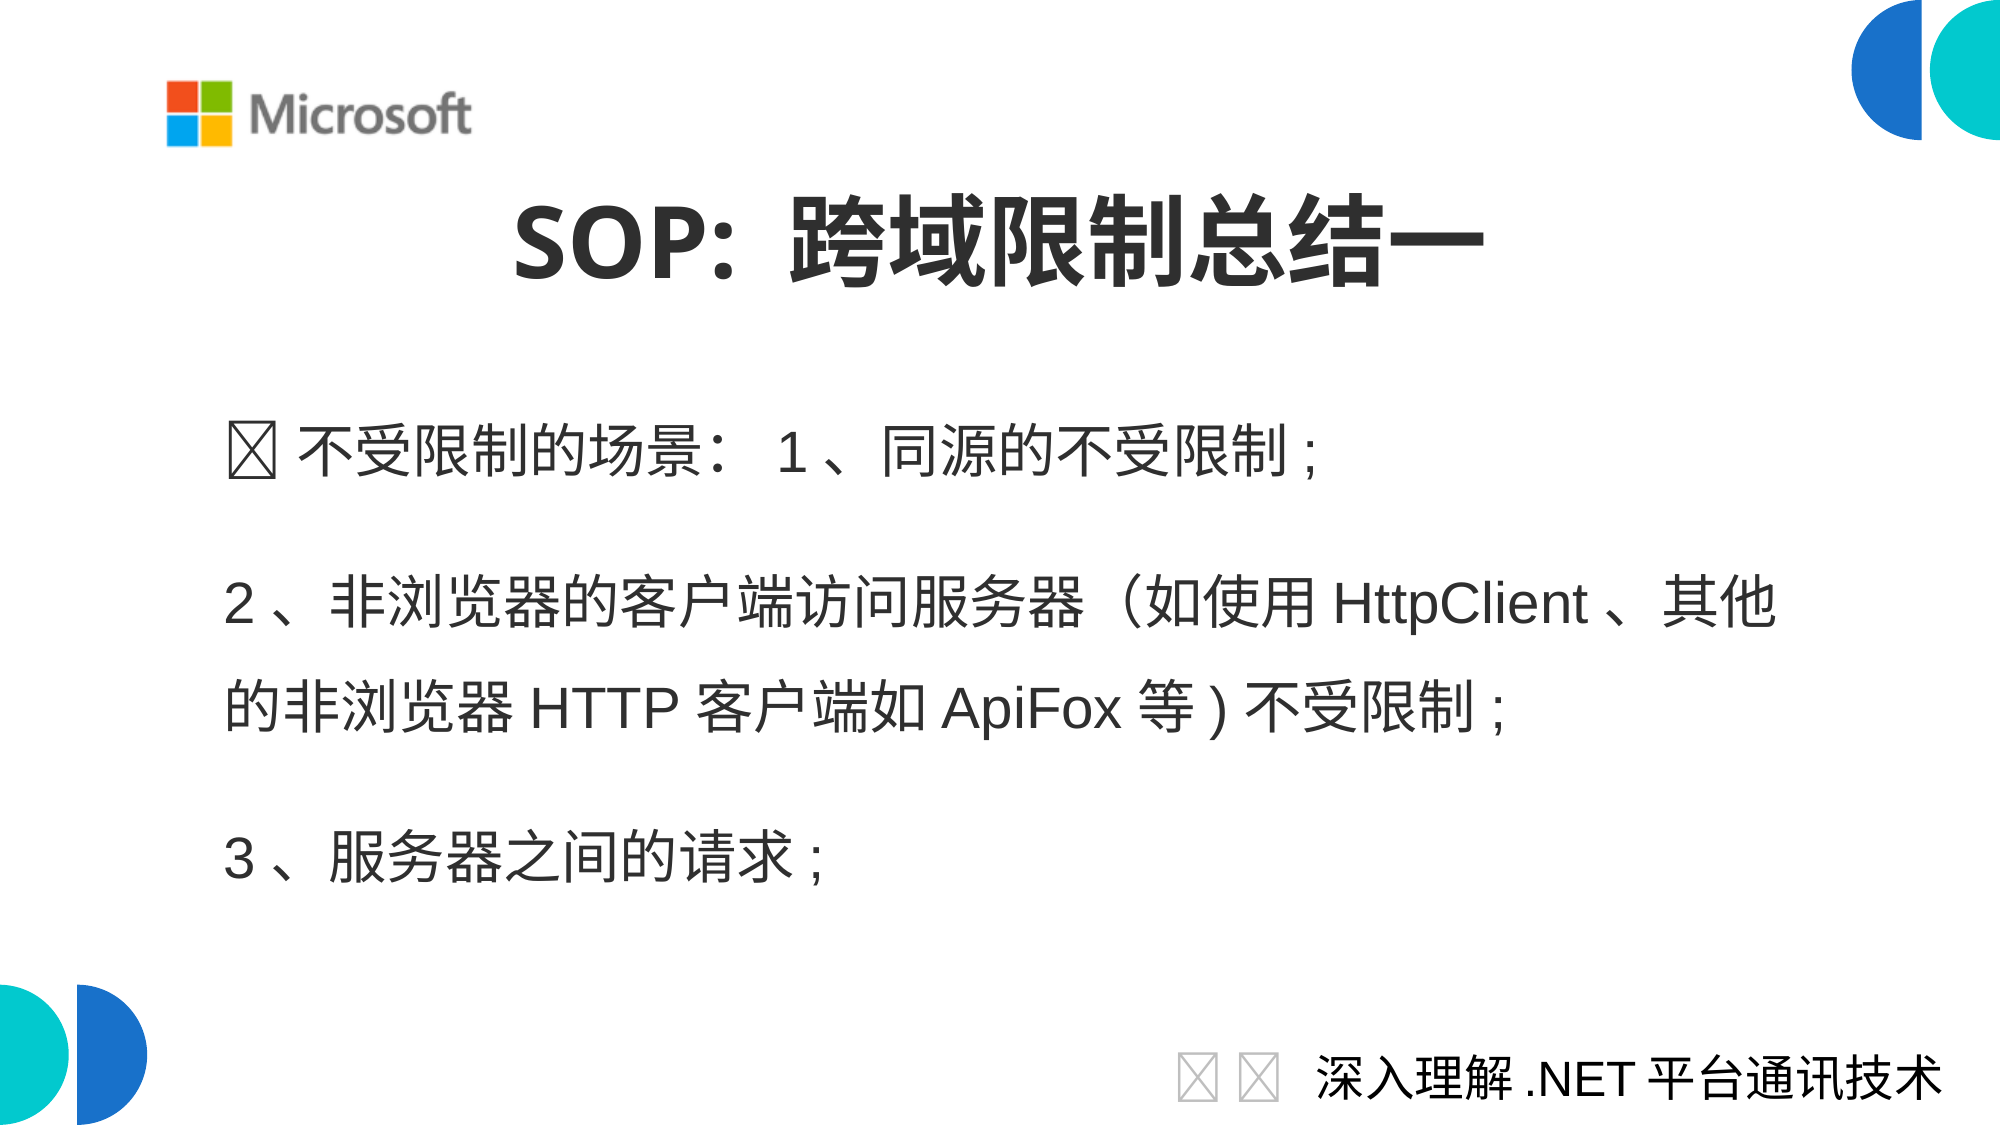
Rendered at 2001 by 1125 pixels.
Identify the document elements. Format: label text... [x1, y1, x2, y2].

title SOP: 跨域限制总结一 [138, 145, 1862, 332]
picture [85, 41, 552, 189]
subtitle 🚀 🚀 深入理解.NET平台通讯技术 [1173, 1046, 1952, 1107]
text_box 🚀不受限制的场景：1、同源的不受限制; 2、非浏览器的客户端访问服务器（如使用HttpClient、其他的非浏览器HTTP客户端如ApiFox等)不受限制; 3、服务器之间的请求; [209, 372, 1796, 585]
